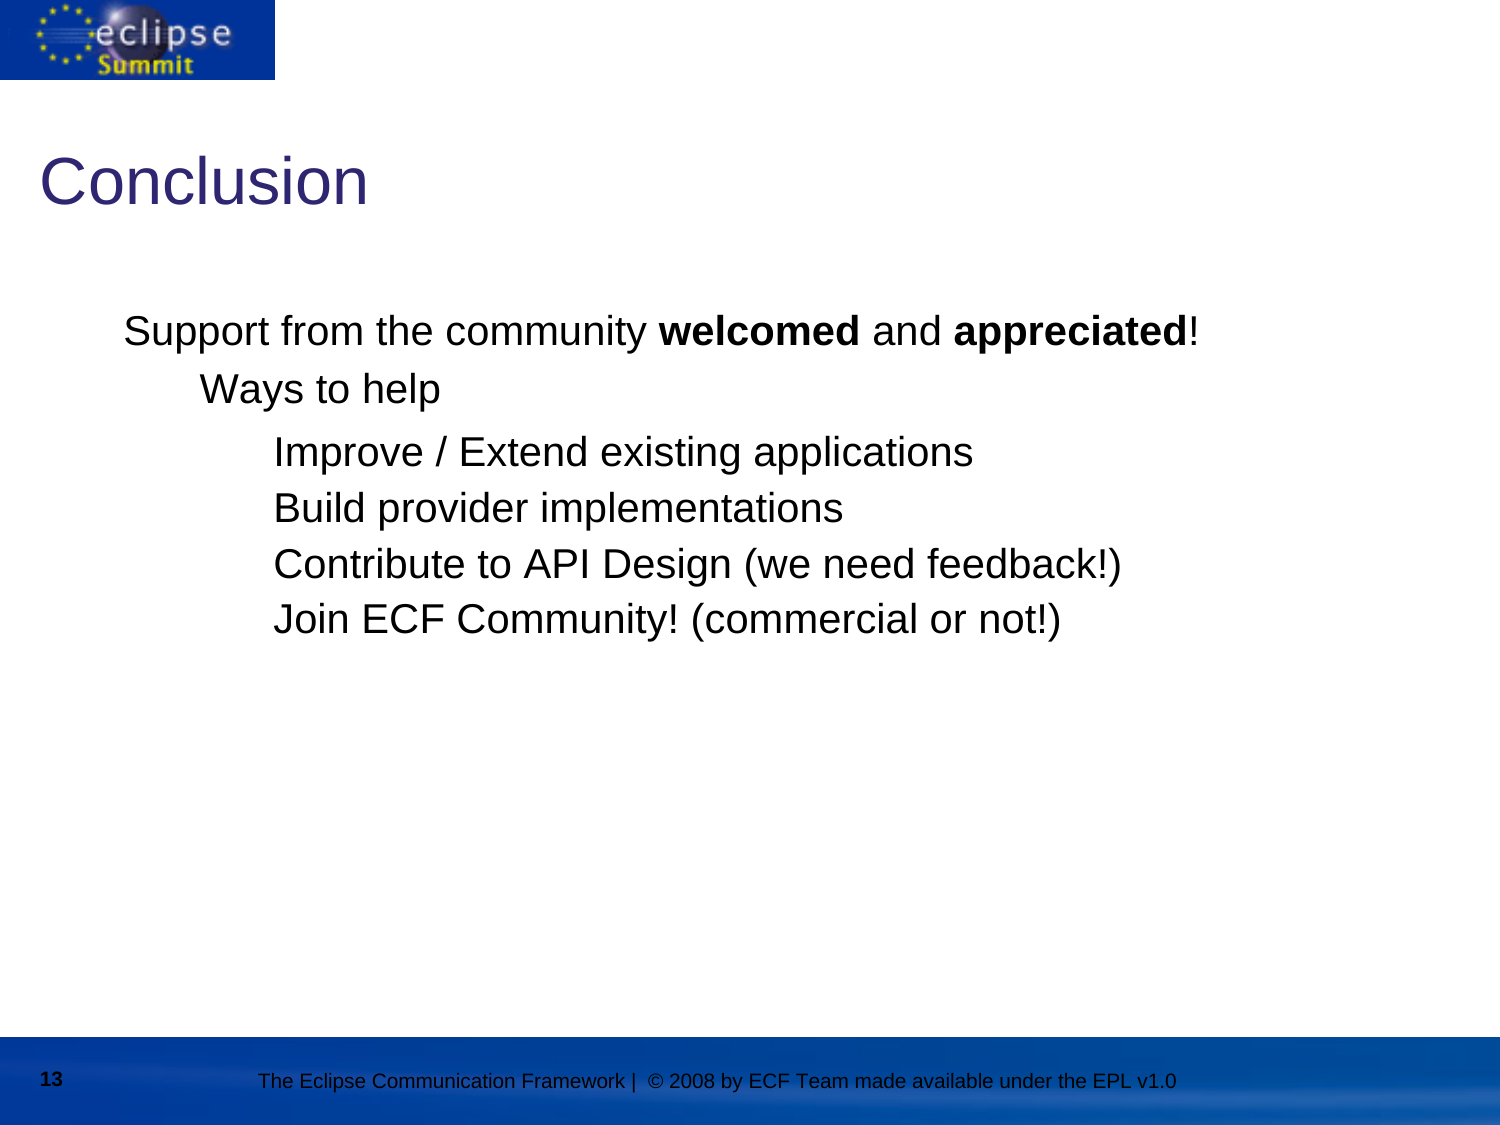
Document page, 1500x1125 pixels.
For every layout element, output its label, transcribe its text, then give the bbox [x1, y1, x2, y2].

title Conclusion [25, 142, 1378, 234]
picture [0, 0, 275, 80]
list Support from the community welcomed and appreciated! Ways to help Improve / Extend existing applications Build provider implementations Contribute to API Design (we need feedback!) Join ECF Community! (commercial or not!) [108, 299, 1378, 932]
picture [0, 1037, 1500, 1125]
